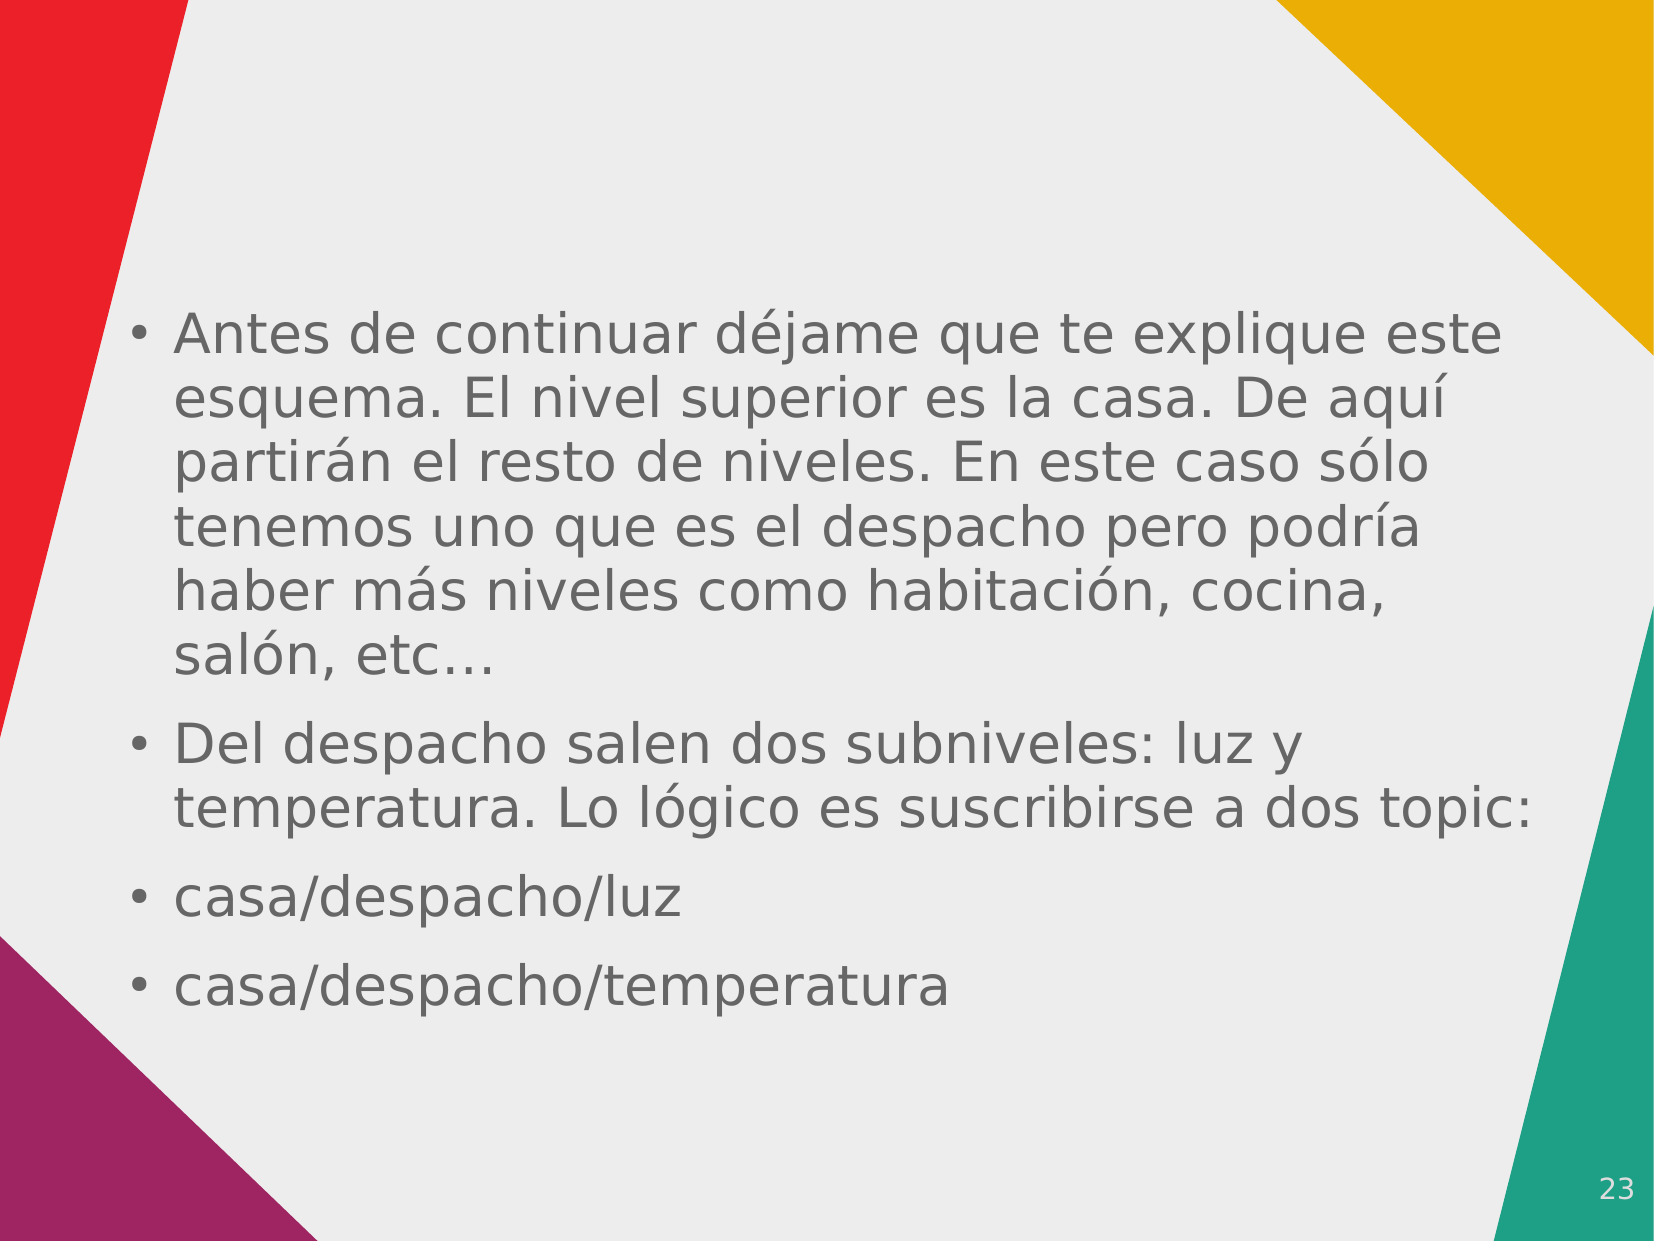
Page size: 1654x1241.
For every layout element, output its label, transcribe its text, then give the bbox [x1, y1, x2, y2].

list Antes de continuar déjame que te explique este esquema. El nivel superior es la casa. De aquí partirán el resto de niveles. En este caso sólo tenemos uno que es el despacho pero podría haber más niveles como habitación, cocina, salón, etc… Del despacho salen dos subniveles: luz y temperatura. Lo lógico es suscribirse a dos topic: casa/despacho/luz casa/despacho/temperatura [114, 302, 1539, 1033]
